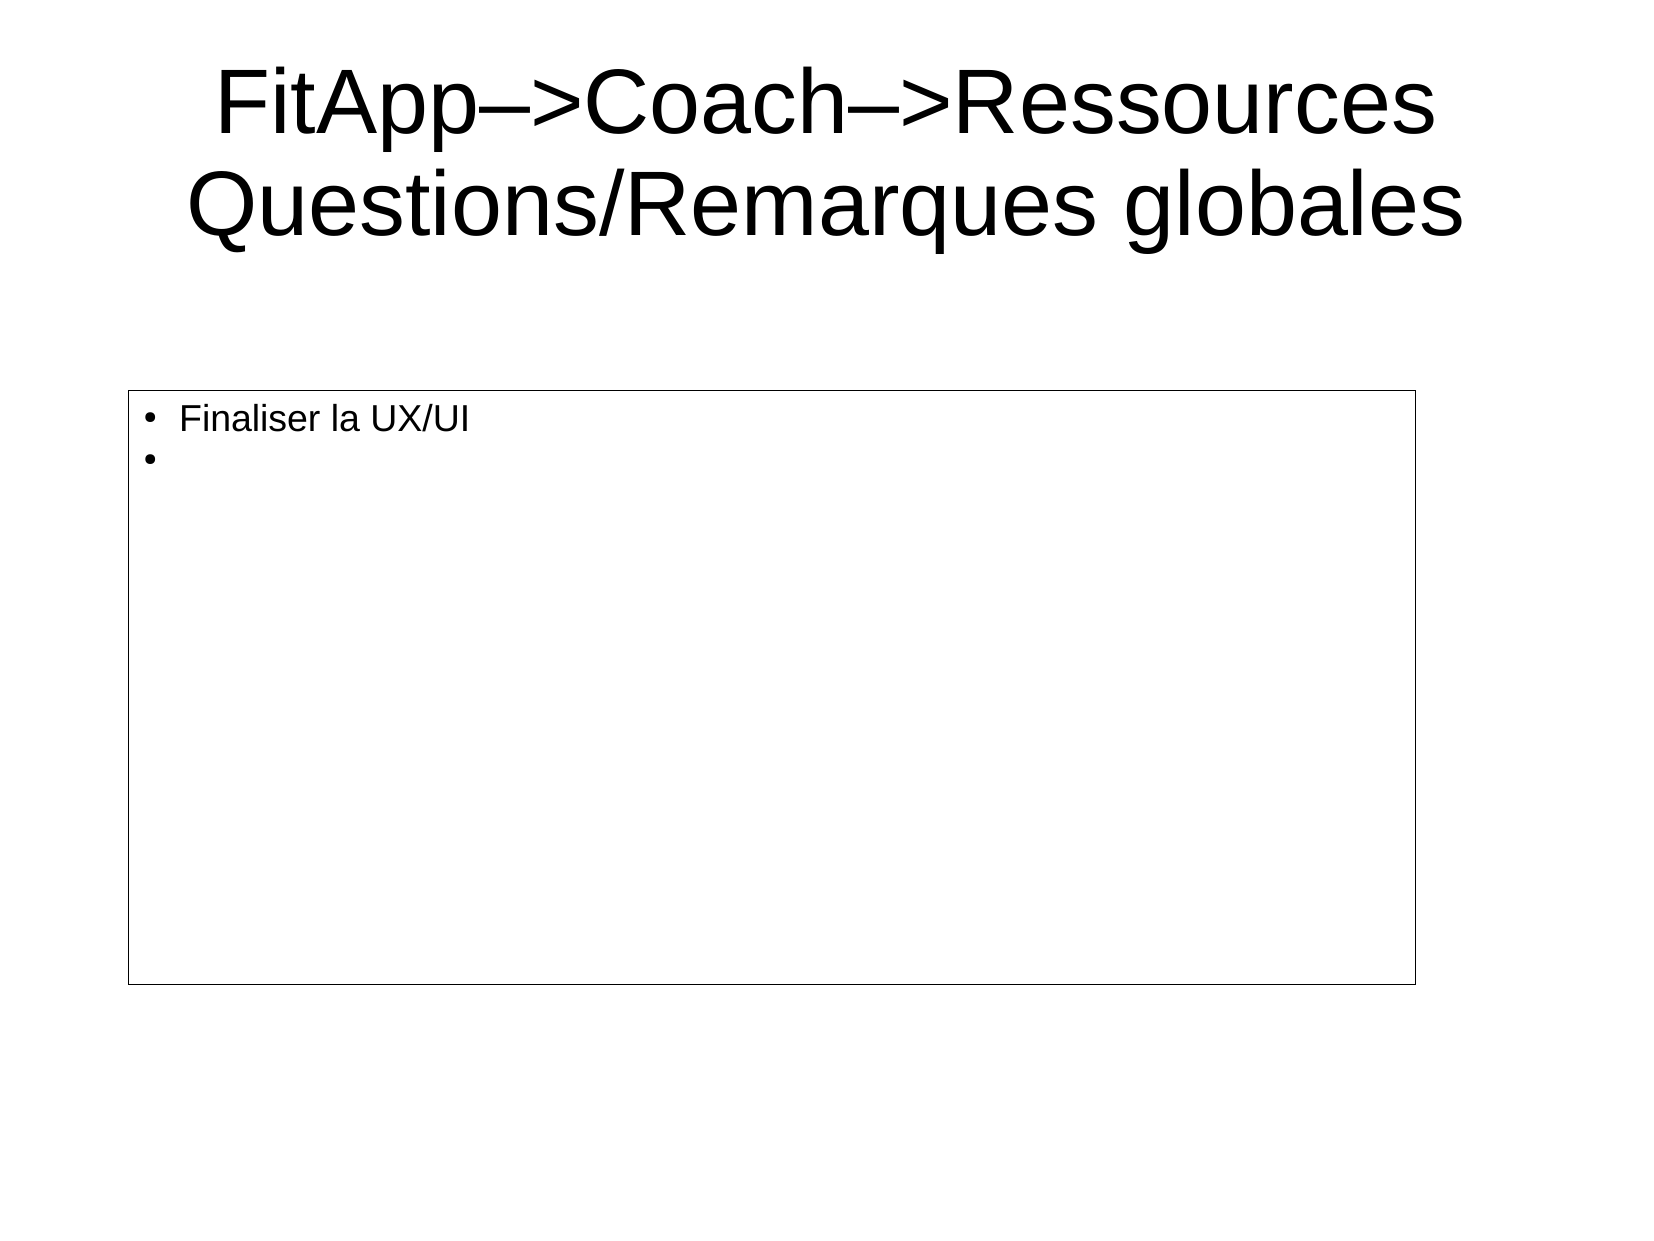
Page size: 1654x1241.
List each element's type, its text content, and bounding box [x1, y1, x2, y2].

text_box Finaliser la UX/UI [128, 390, 1416, 985]
title FitApp–>Coach–>Ressources Questions/Remarques globales [82, 49, 1571, 257]
